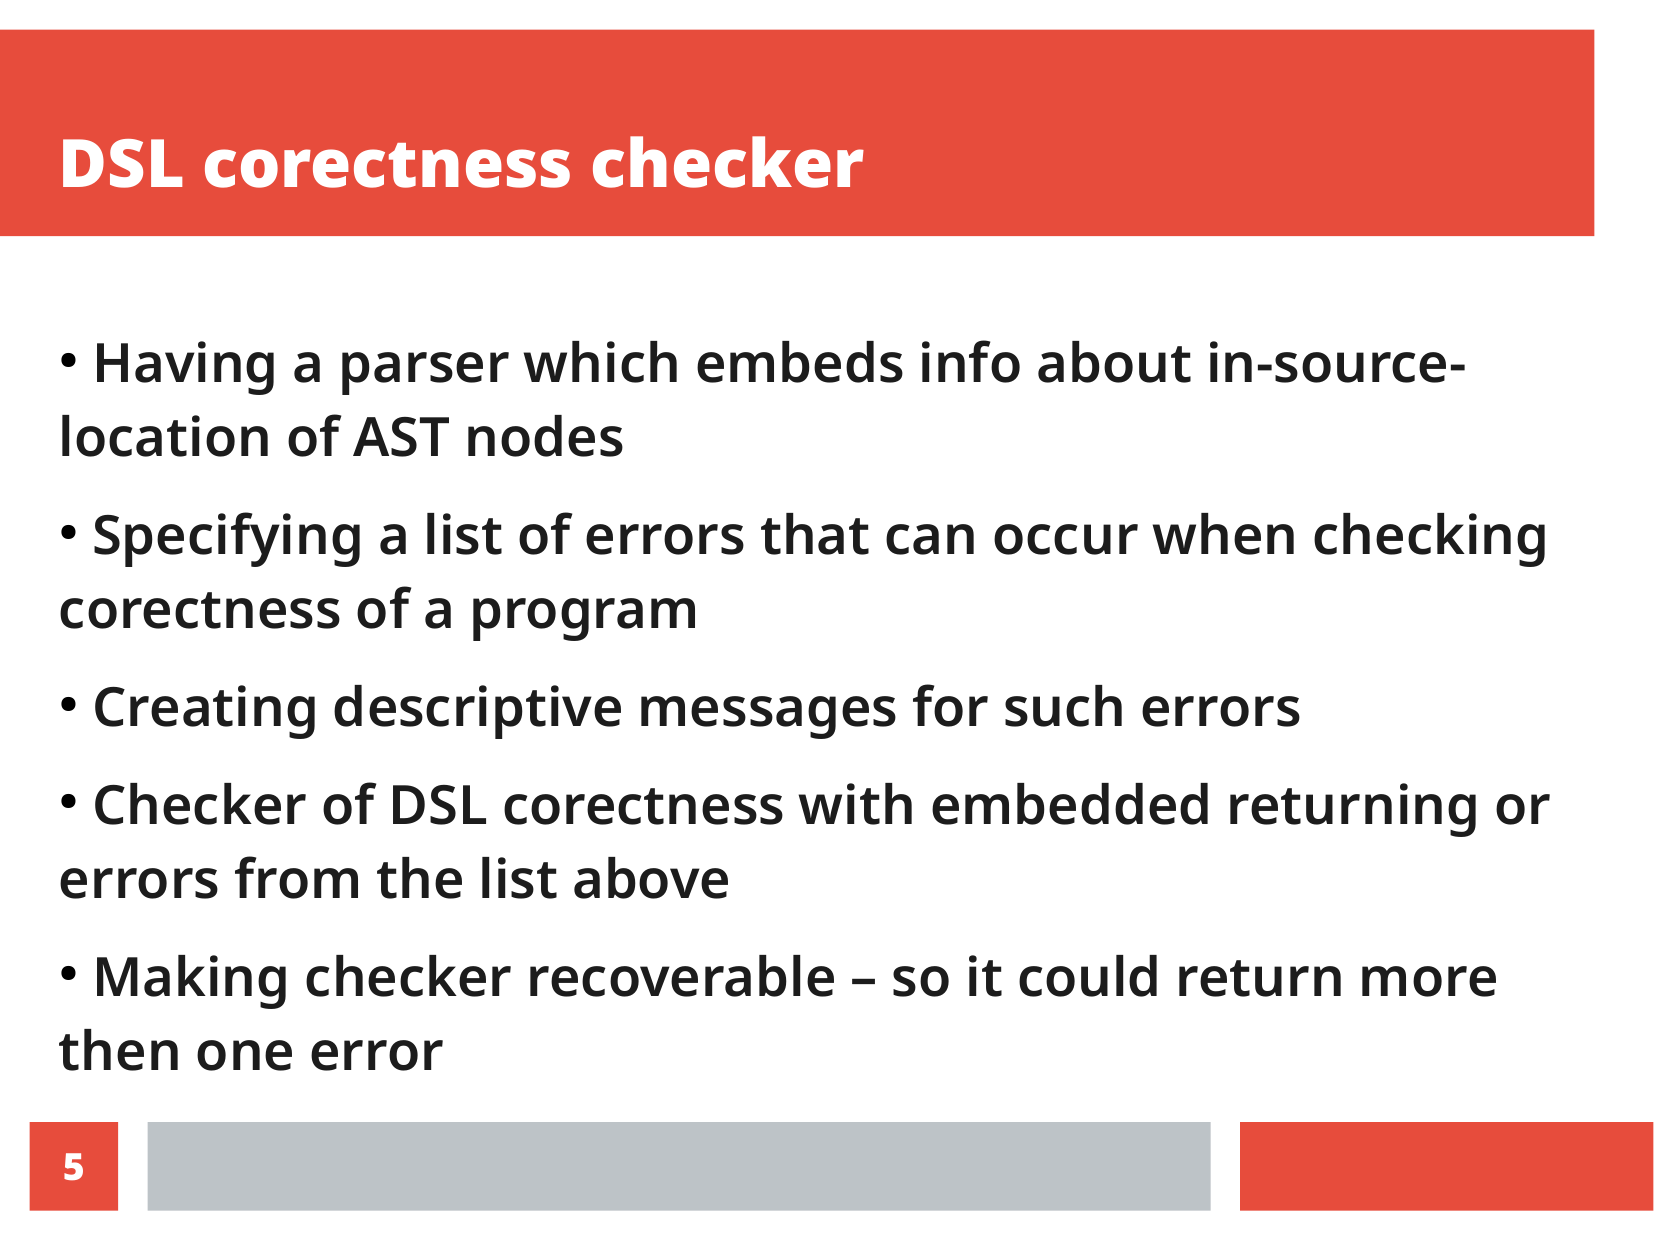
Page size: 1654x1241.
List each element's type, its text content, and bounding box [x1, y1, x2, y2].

title DSL corectness checker [59, 59, 1595, 207]
list Having a parser which embeds info about in-source-location of AST nodes Specifying a list of errors that can occur when checking corectness of a program Creating descriptive messages for such errors Checker of DSL corectness with embedded returning or errors from the list above Making checker recoverable – so it could return more then one error [59, 324, 1565, 1093]
